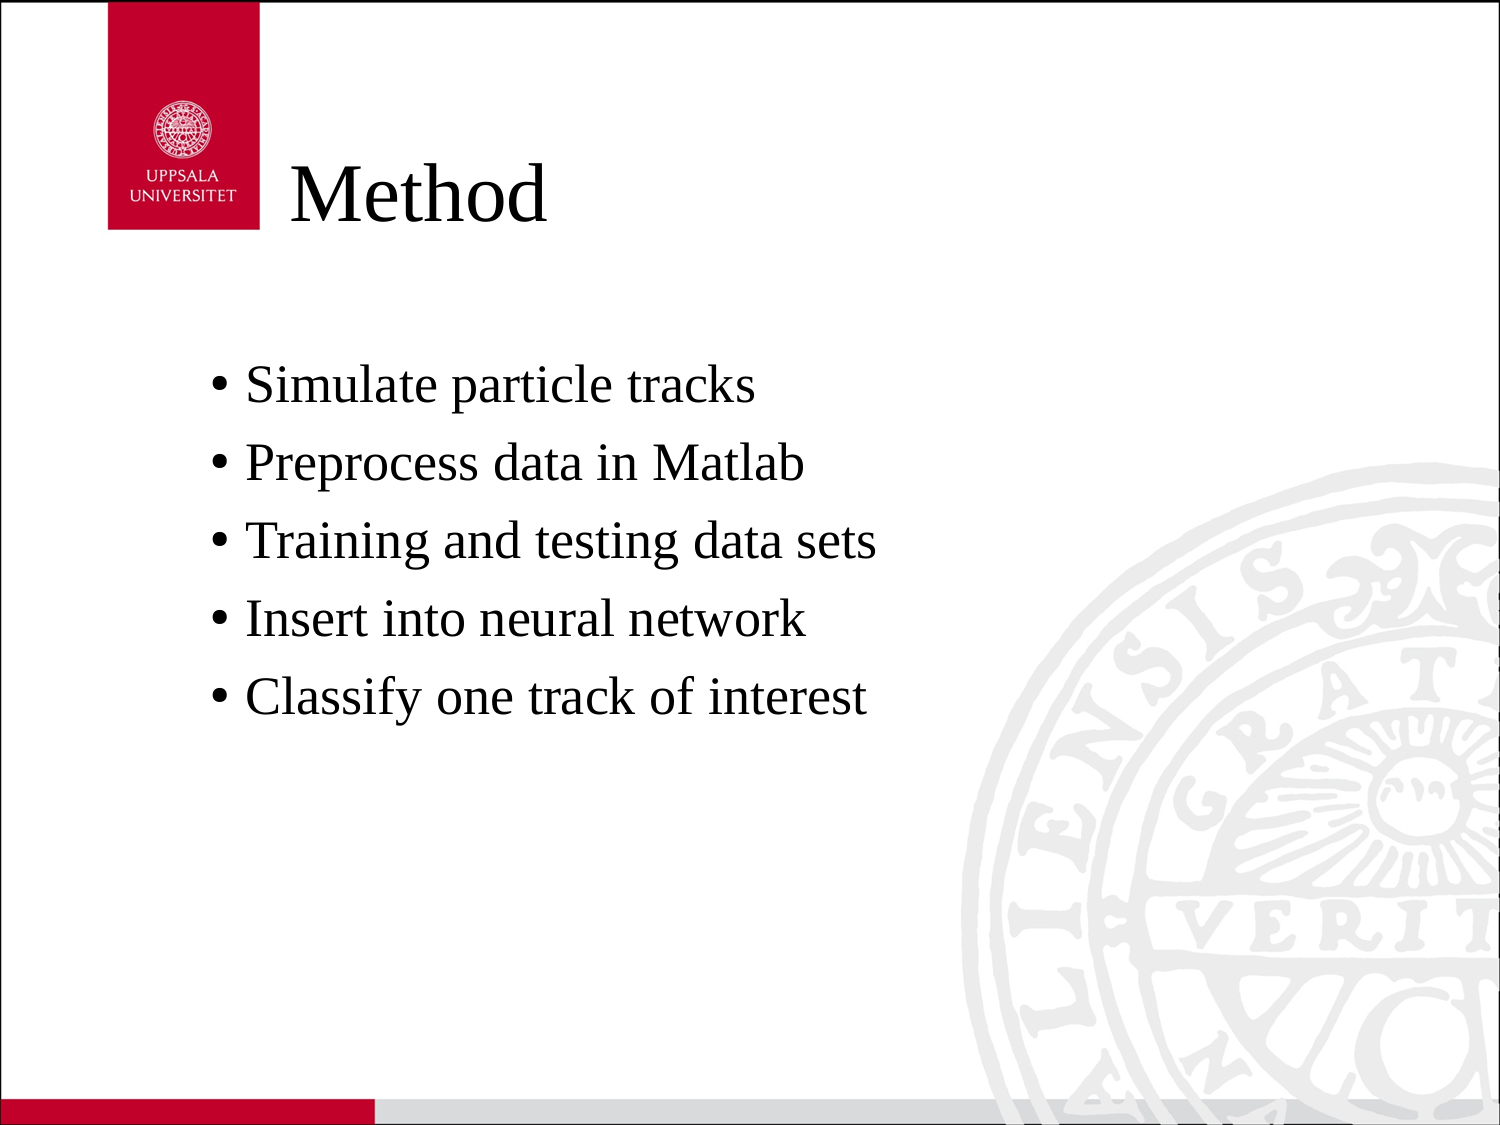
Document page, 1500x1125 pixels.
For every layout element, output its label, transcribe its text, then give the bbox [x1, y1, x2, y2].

picture [0, 0, 1500, 1125]
title Method [289, 99, 1436, 288]
text_box Simulate particle tracks Preprocess data in Matlab Training and testing data sets Insert into neural network Classify one track of interest [195, 347, 1222, 847]
